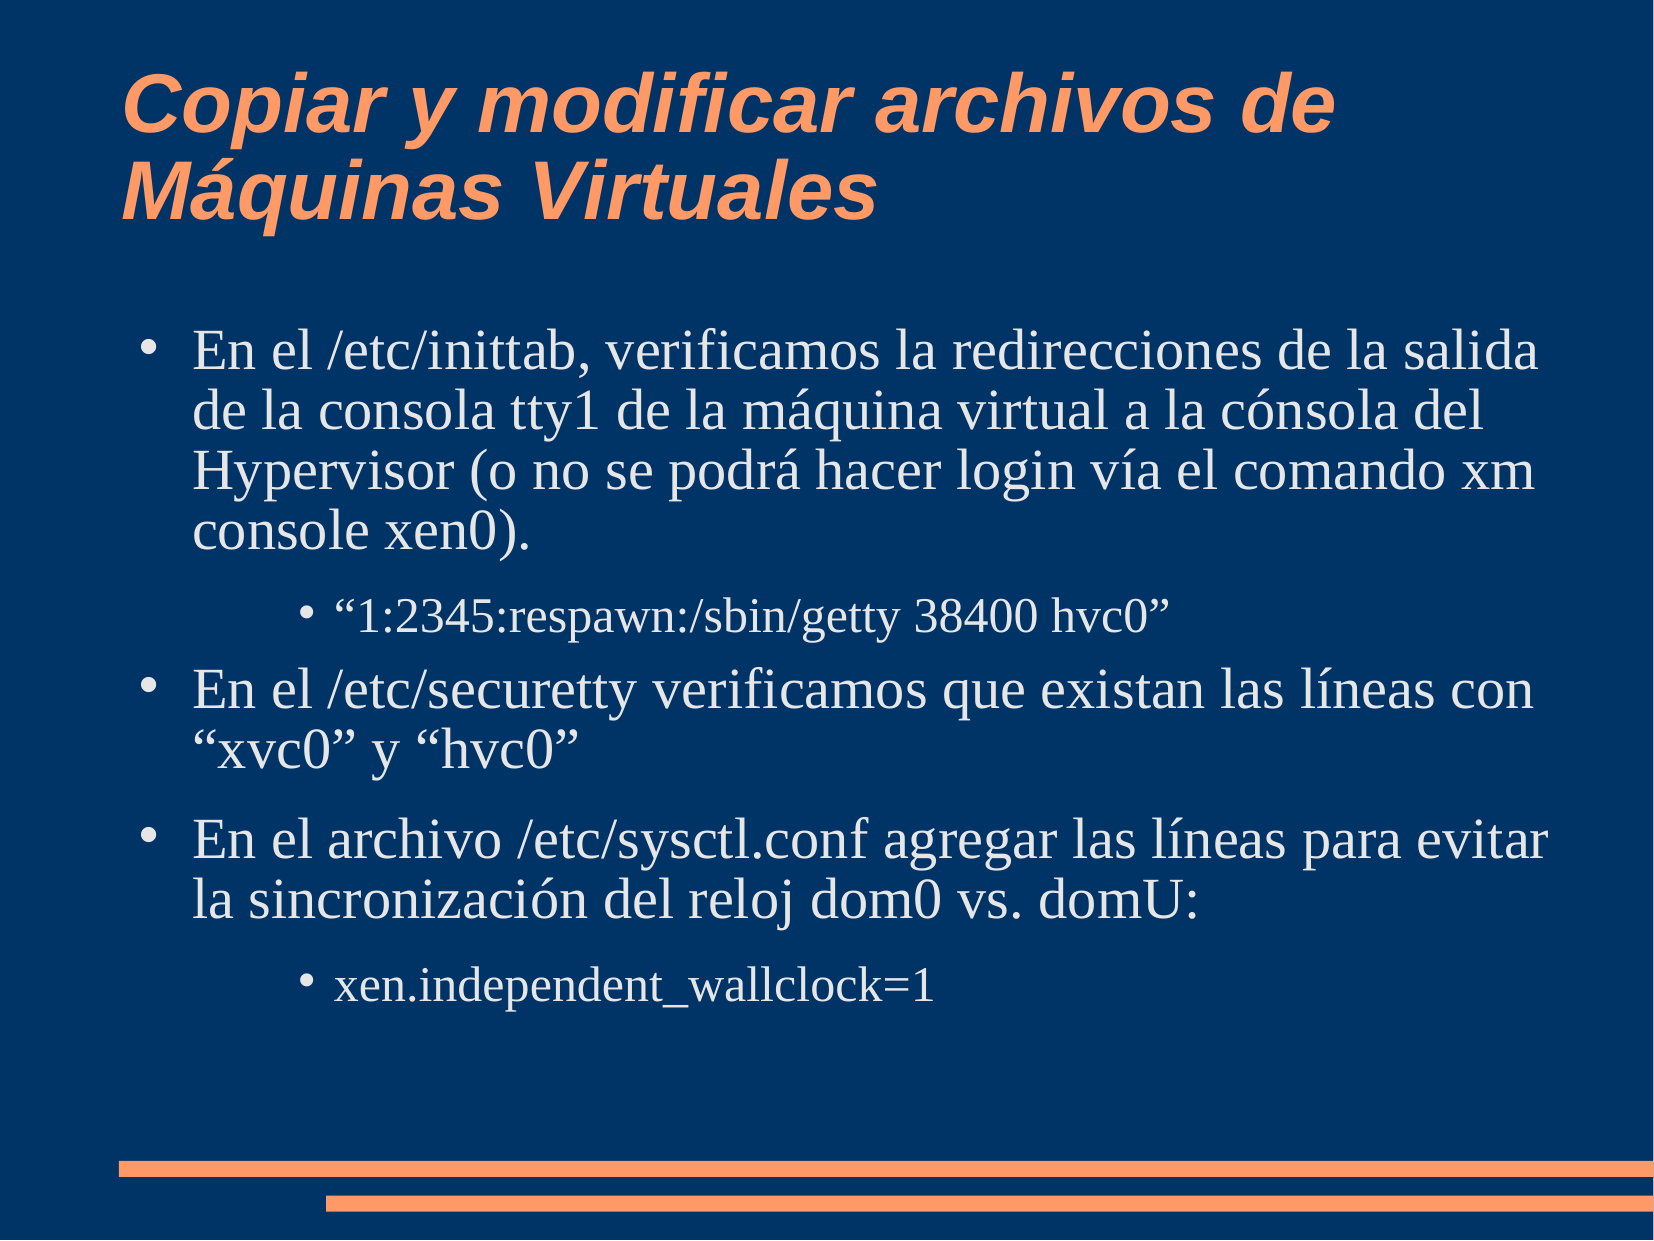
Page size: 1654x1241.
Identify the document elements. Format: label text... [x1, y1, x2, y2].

title Copiar y modificar archivos de Máquinas Virtuales [121, 46, 1534, 254]
list En el /etc/inittab, verificamos la redirecciones de la salida de la consola tty1 de la máquina virtual a la cónsola del Hypervisor (o no se podrá hacer login vía el comando xm console xen0). “1:2345:respawn:/sbin/getty 38400 hvc0” En el /etc/securetty verificamos que existan las líneas con “xvc0” y “hvc0” En el archivo /etc/sysctl.conf agregar las líneas para evitar la sincronización del reloj dom0 vs. domU: xen.independent_wallclock=1 [121, 322, 1561, 1118]
